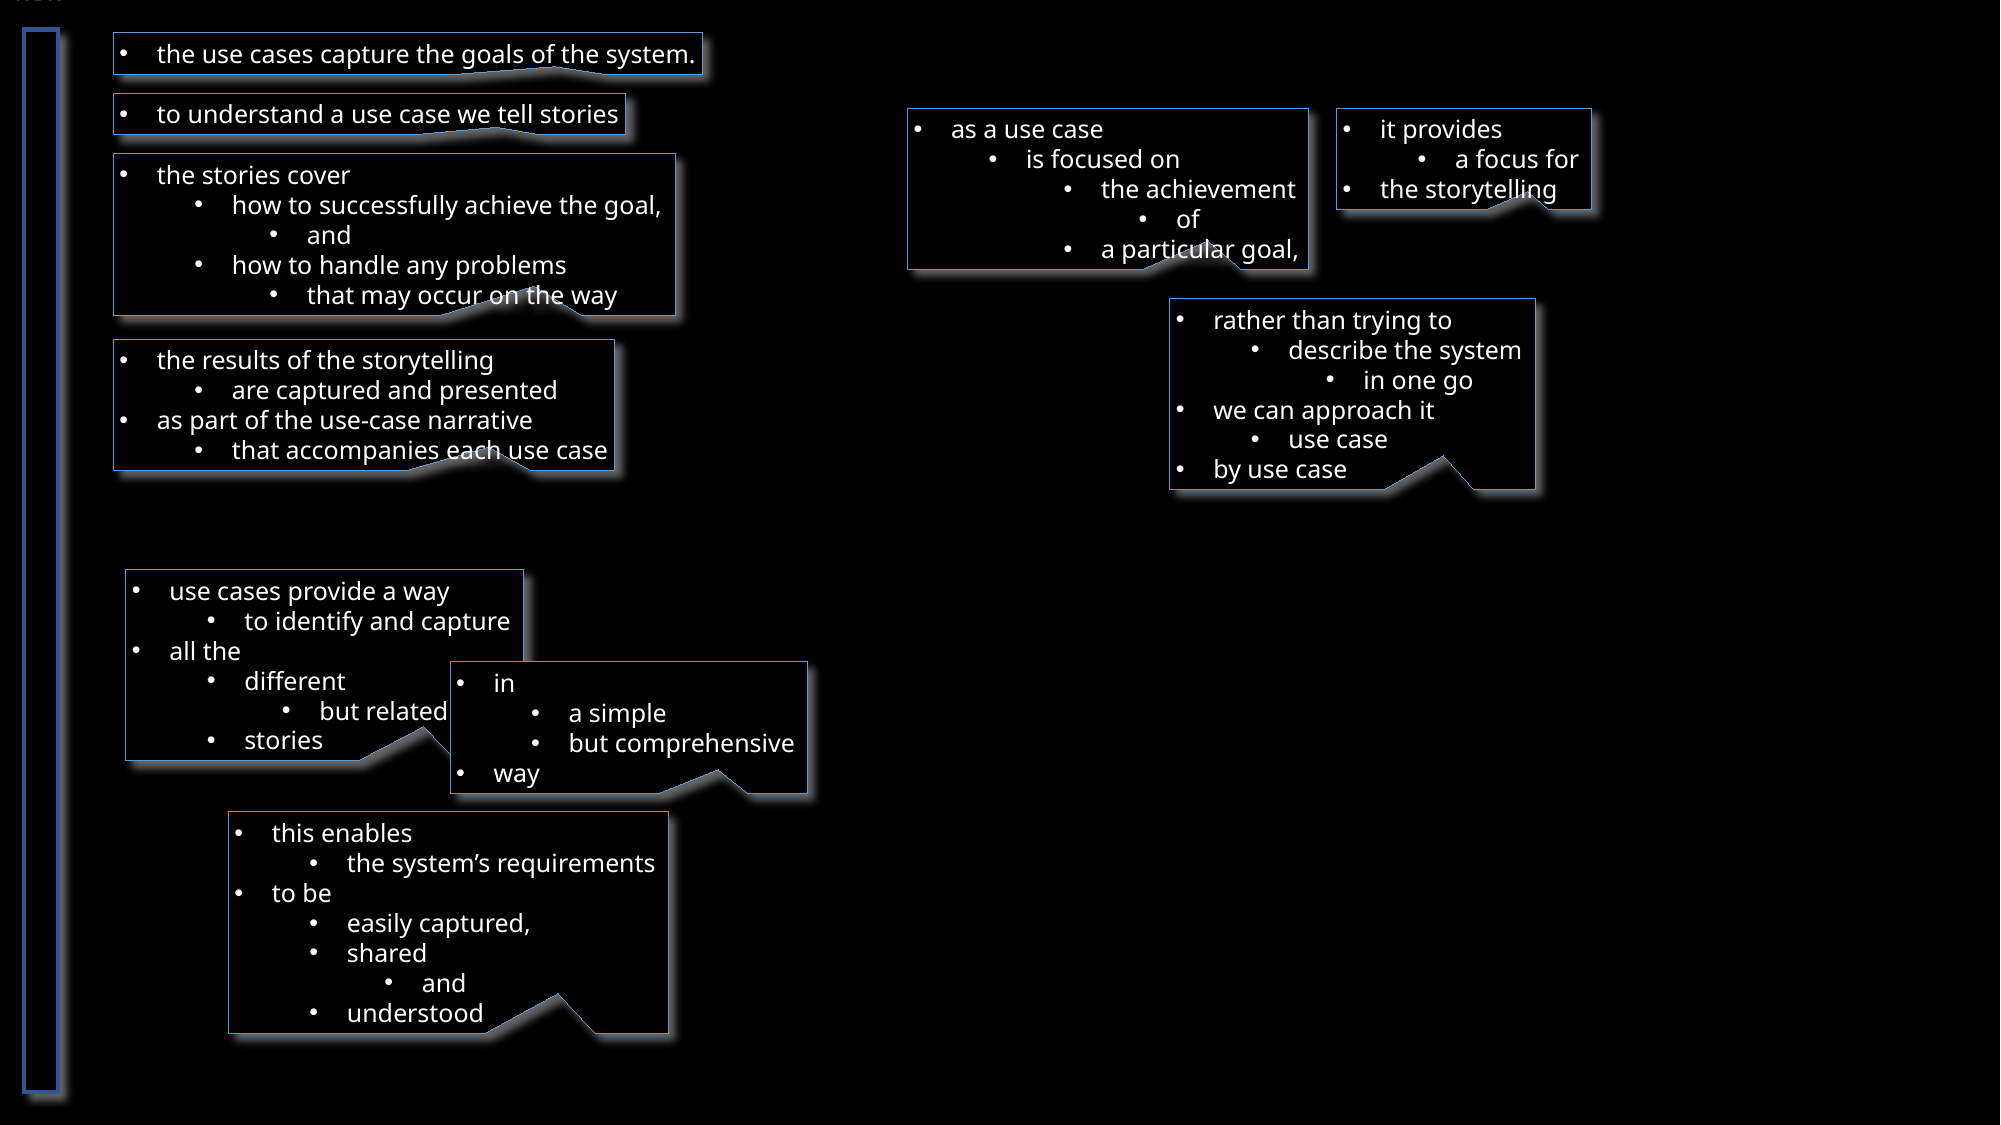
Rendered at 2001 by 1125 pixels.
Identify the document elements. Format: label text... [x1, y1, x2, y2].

text_box this enables the system’s requirements to be easily captured, shared and understood [228, 811, 669, 1034]
text_box [23, 29, 58, 1093]
text_box to understand a use case we tell stories [113, 93, 626, 135]
text_box it provides a focus for the storytelling [1336, 108, 1592, 210]
title 3. how [0, 0, 99, 1125]
text_box the use cases capture the goals of the system. [113, 32, 703, 75]
text_box the stories cover how to successfully achieve the goal, and how to handle any problems that may occur on the way [113, 153, 676, 316]
text_box in a simple but comprehensive way [450, 661, 808, 794]
text_box use cases provide a way to identify and capture all the different but related stories [125, 569, 524, 761]
text_box as a use case is focused on the achievement of a particular goal, [907, 108, 1309, 270]
text_box the results of the storytelling are captured and presented as part of the use-case narrative that accompanies each use case [113, 339, 615, 471]
text_box rather than trying to describe the system in one go we can approach it use case by use case [1169, 298, 1536, 490]
